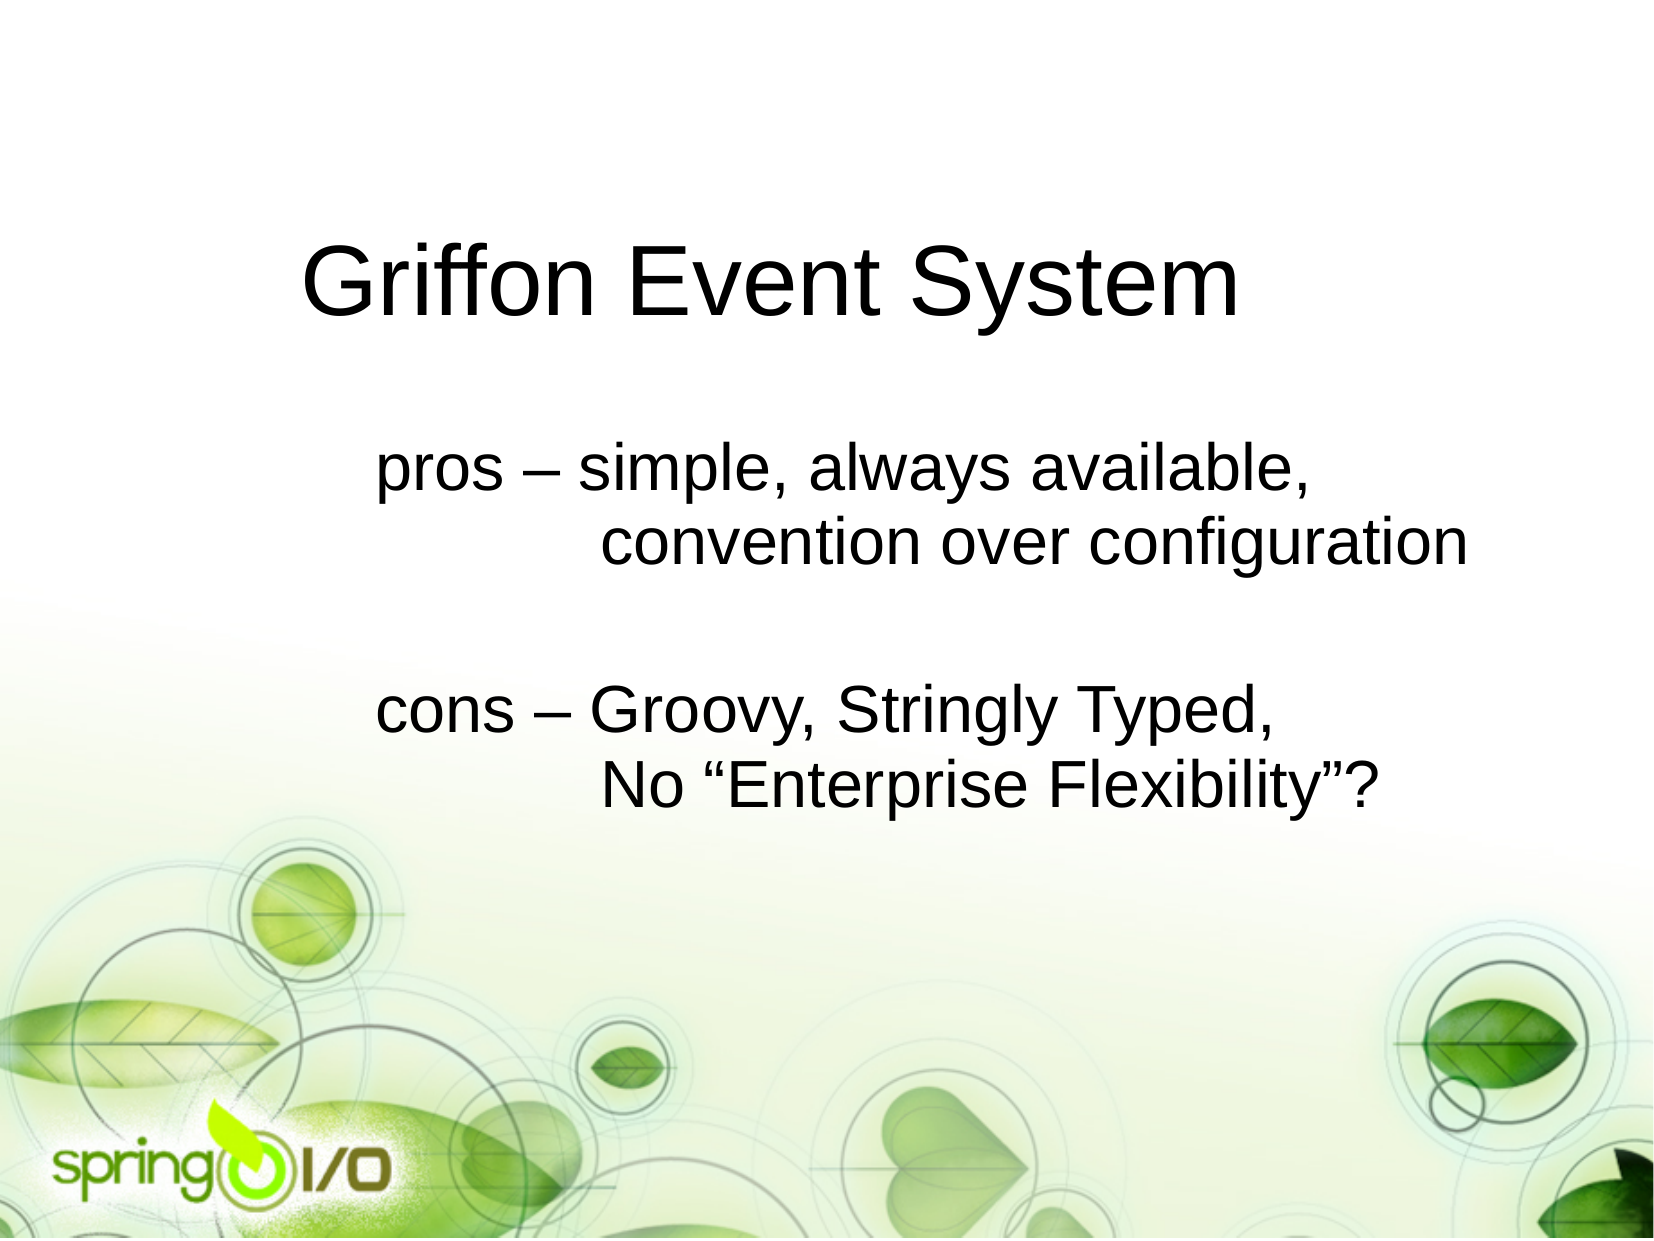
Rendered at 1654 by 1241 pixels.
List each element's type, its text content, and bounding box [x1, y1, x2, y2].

text_box Griffon Event System pros – simple, always available, convention over configuration cons – Groovy, Stringly Typed, No “Enterprise Flexibility”? [300, 225, 1571, 1109]
picture [0, 0, 1654, 1238]
